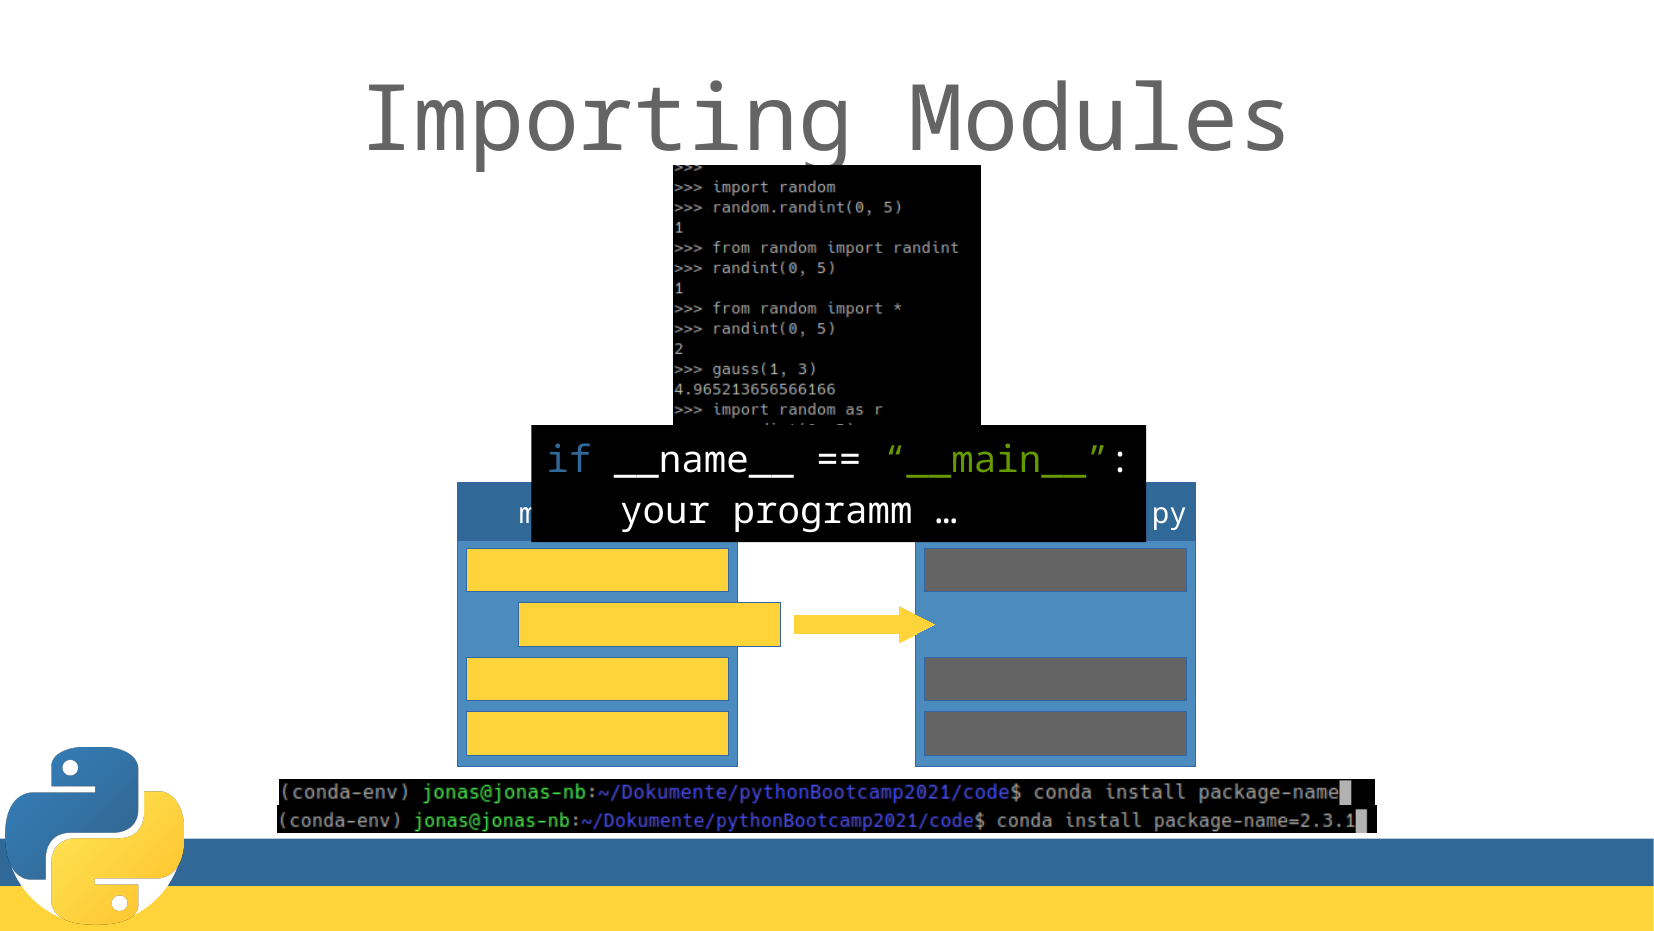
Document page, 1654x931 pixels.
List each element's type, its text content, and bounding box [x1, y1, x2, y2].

picture [673, 165, 981, 425]
text_box if __name__ == “__main__”: your programm … [531, 425, 1147, 516]
text_box your_program.py [1147, 482, 1196, 540]
title Importing Modules [82, 37, 1571, 193]
text_box module.py [457, 482, 531, 540]
picture [277, 779, 1377, 833]
picture [5, 747, 184, 925]
text_box [457, 540, 781, 767]
text_box [794, 540, 1196, 767]
